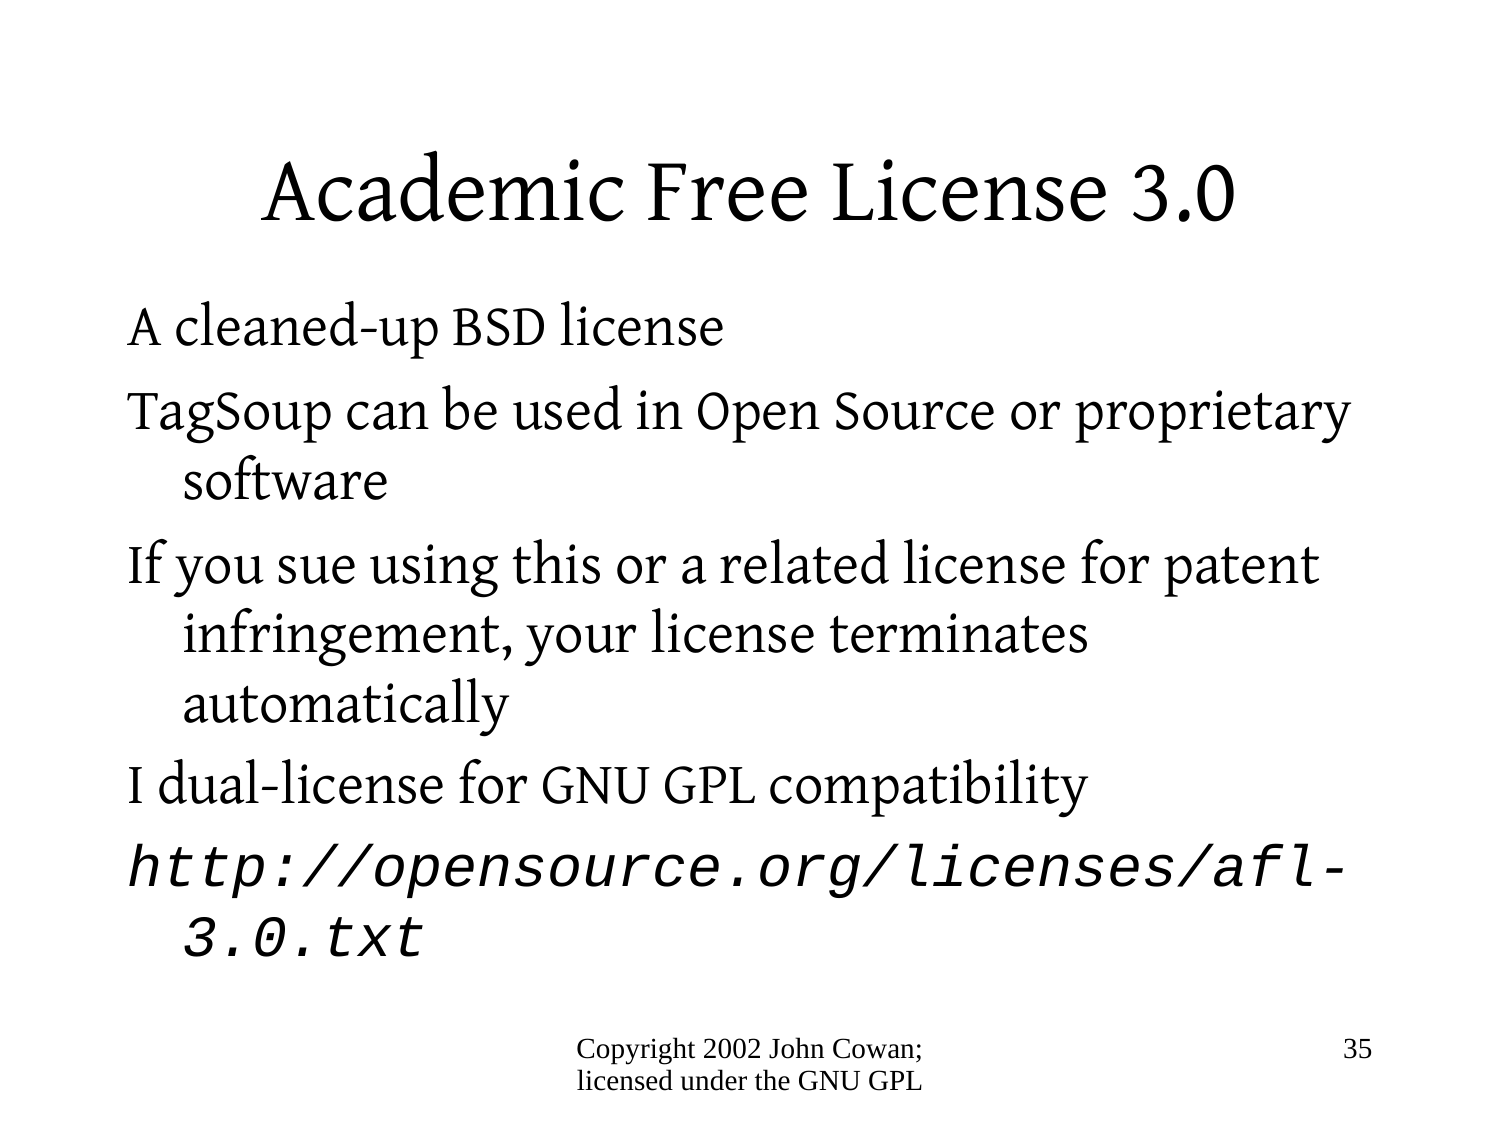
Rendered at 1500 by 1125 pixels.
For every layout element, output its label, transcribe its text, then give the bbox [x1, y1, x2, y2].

text_box Copyright 2002 John Cowan; licensed under the GNU GPL [512, 1025, 988, 1107]
title Academic Free License 3.0 [112, 99, 1388, 287]
list A cleaned-up BSD license TagSoup can be used in Open Source or proprietary software If you sue using this or a related license for patent infringement, your license terminates automatically I dual-license for GNU GPL compatibility http://opensource.org/licenses/afl-3.0.txt [112, 287, 1388, 1000]
text_box 35 [1074, 1025, 1388, 1074]
